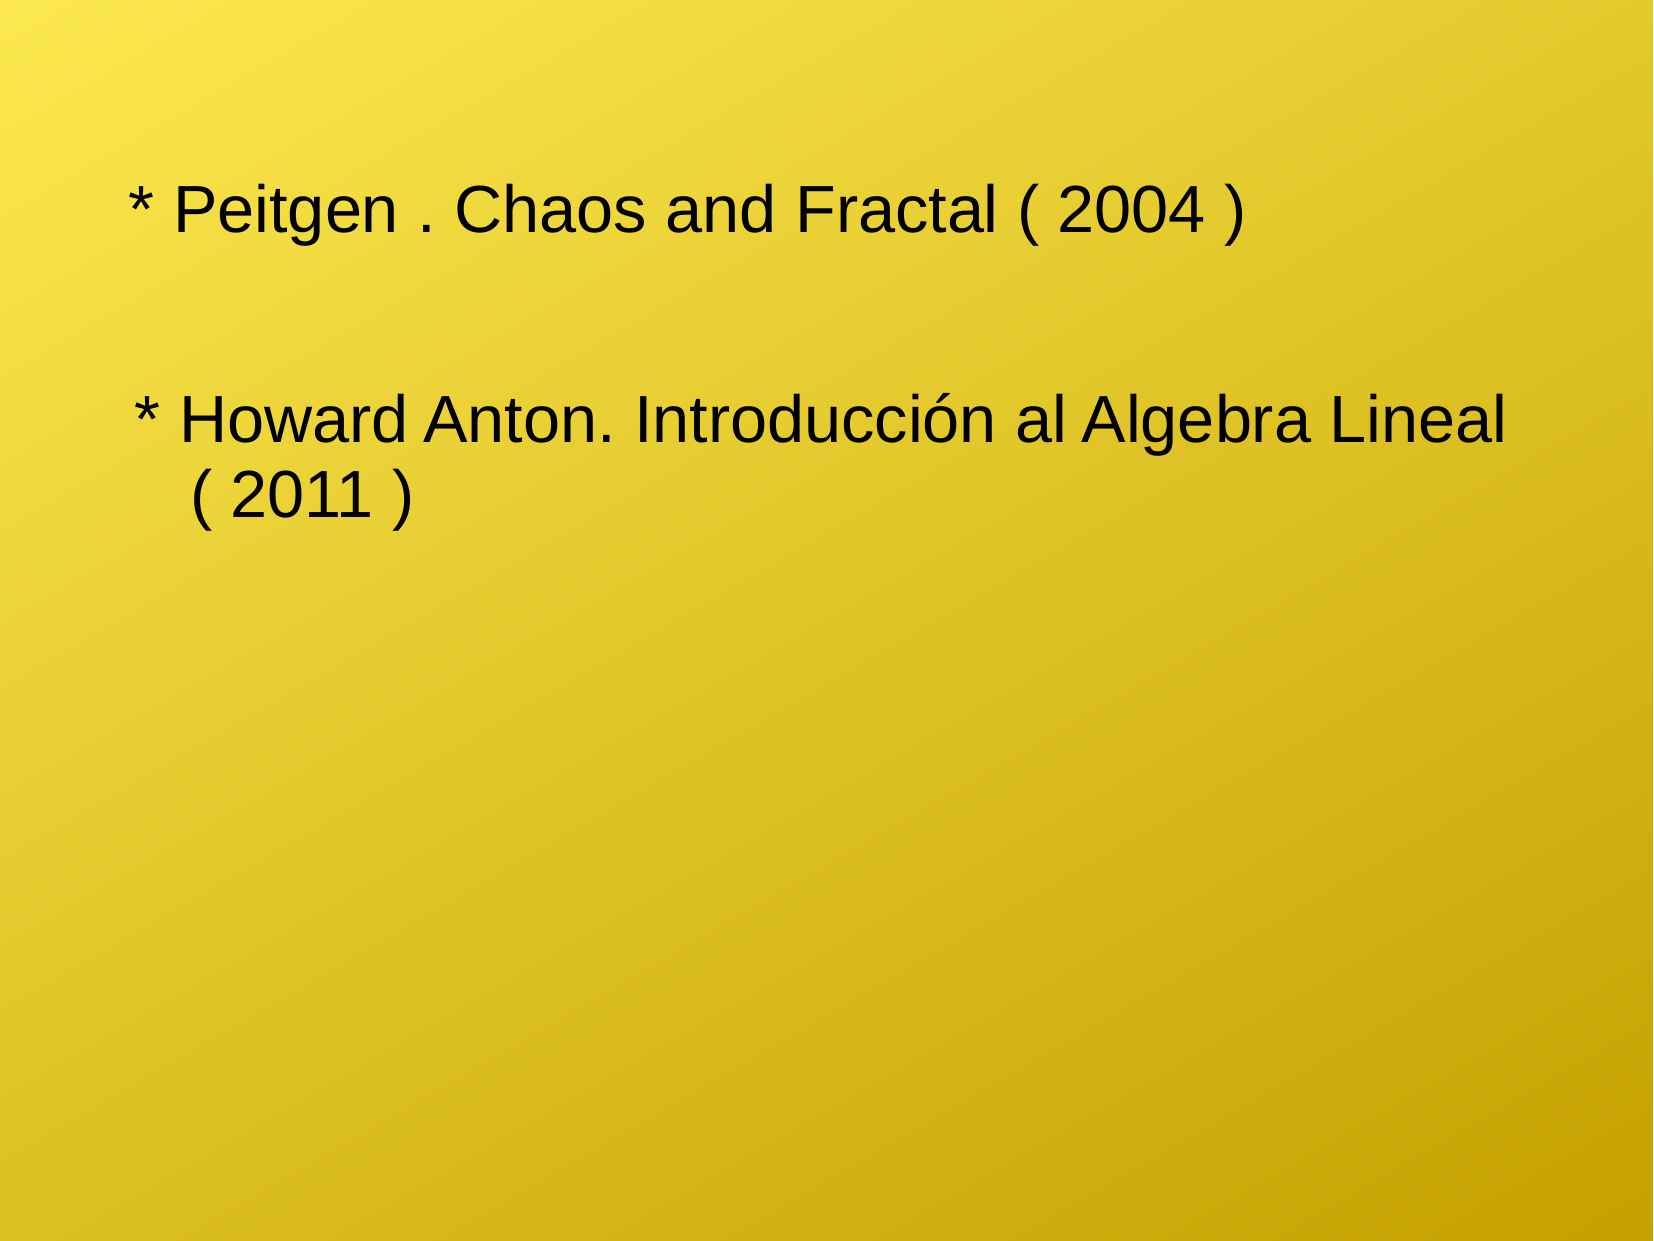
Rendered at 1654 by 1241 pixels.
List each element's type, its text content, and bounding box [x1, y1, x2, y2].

text_box * Peitgen . Chaos and Fractal ( 2004 ) [114, 165, 1553, 346]
text_box * Howard Anton. Introducción al Algebra Lineal ( 2011 ) [120, 375, 1559, 556]
